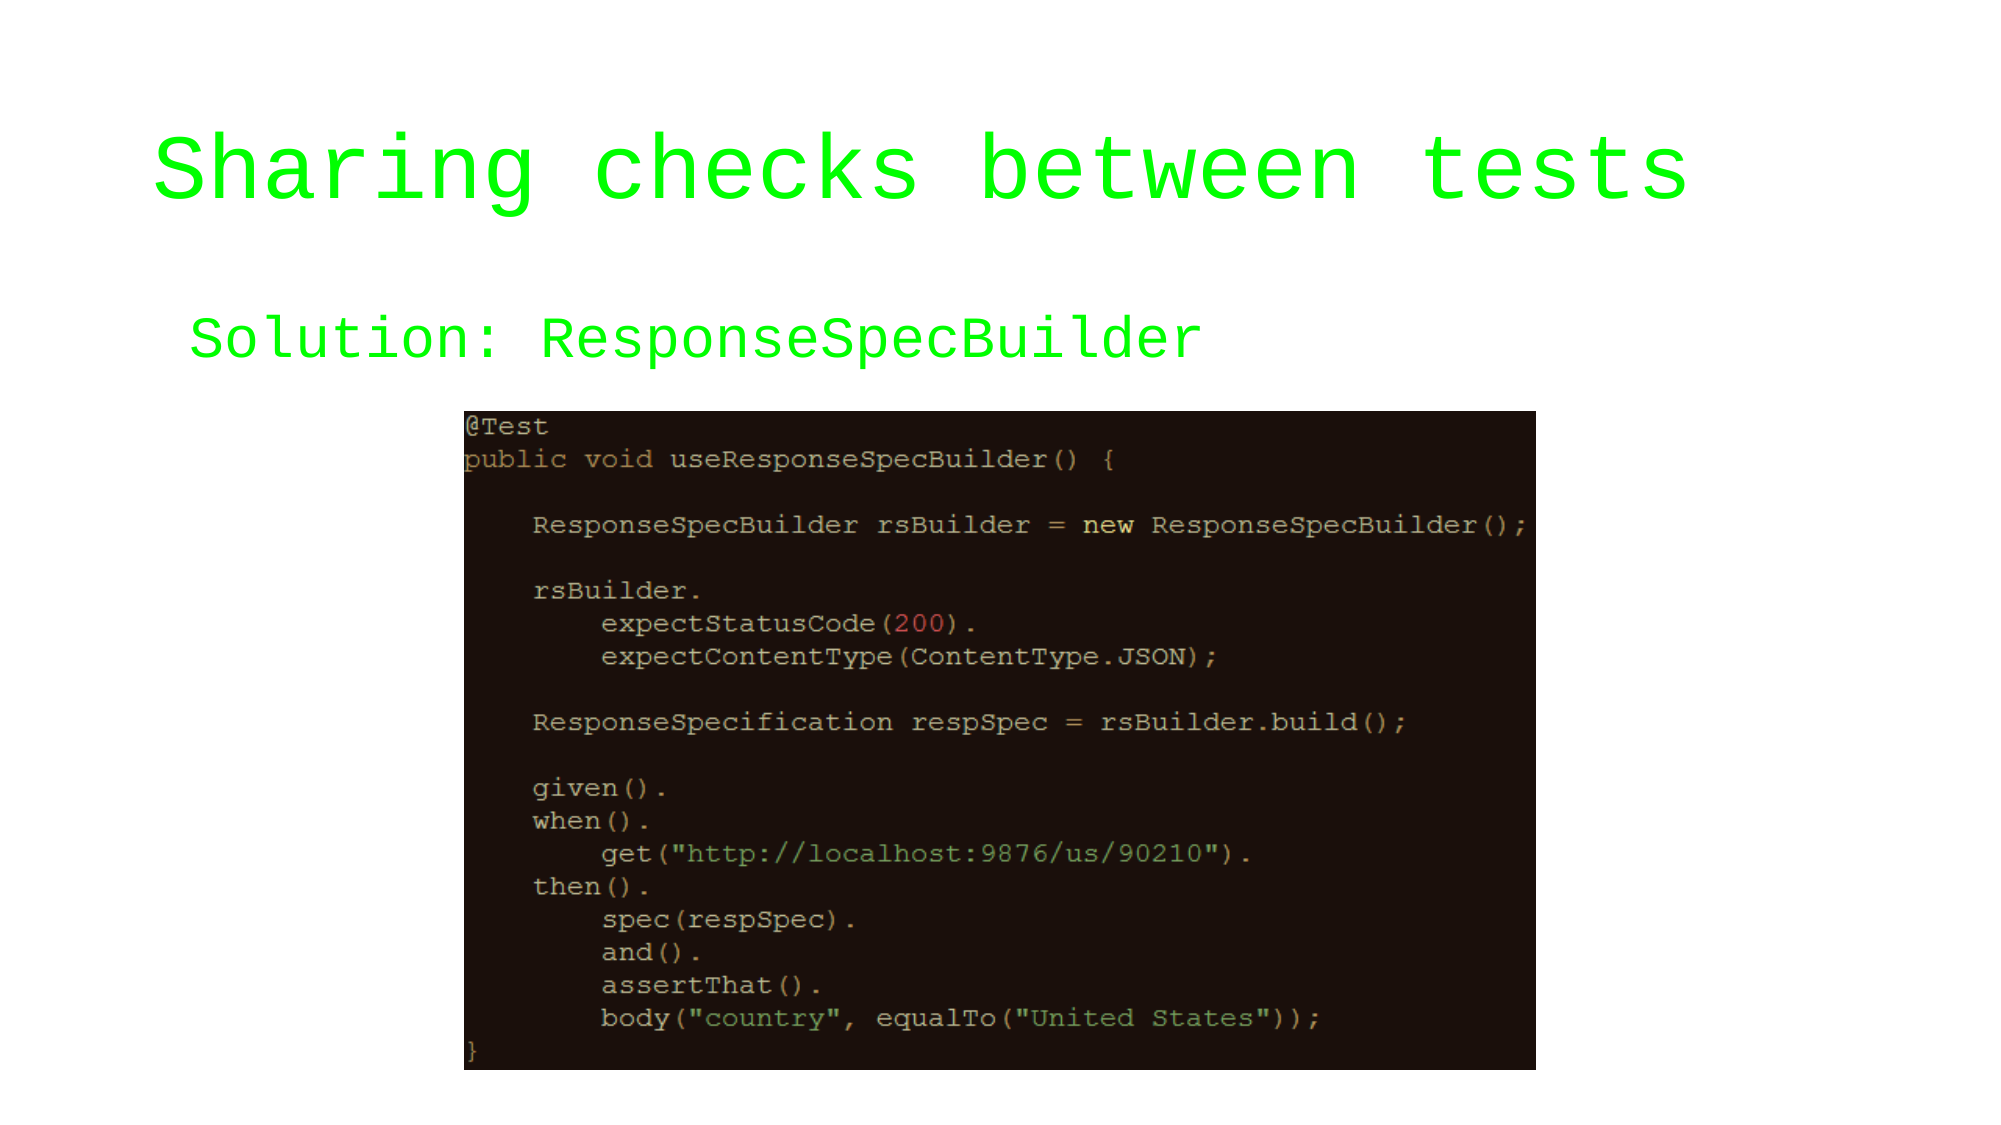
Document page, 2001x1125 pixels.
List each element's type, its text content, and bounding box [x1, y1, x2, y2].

list Solution: ResponseSpecBuilder [137, 299, 1863, 1014]
title Sharing checks between tests [137, 59, 1902, 278]
picture [464, 411, 1536, 1070]
